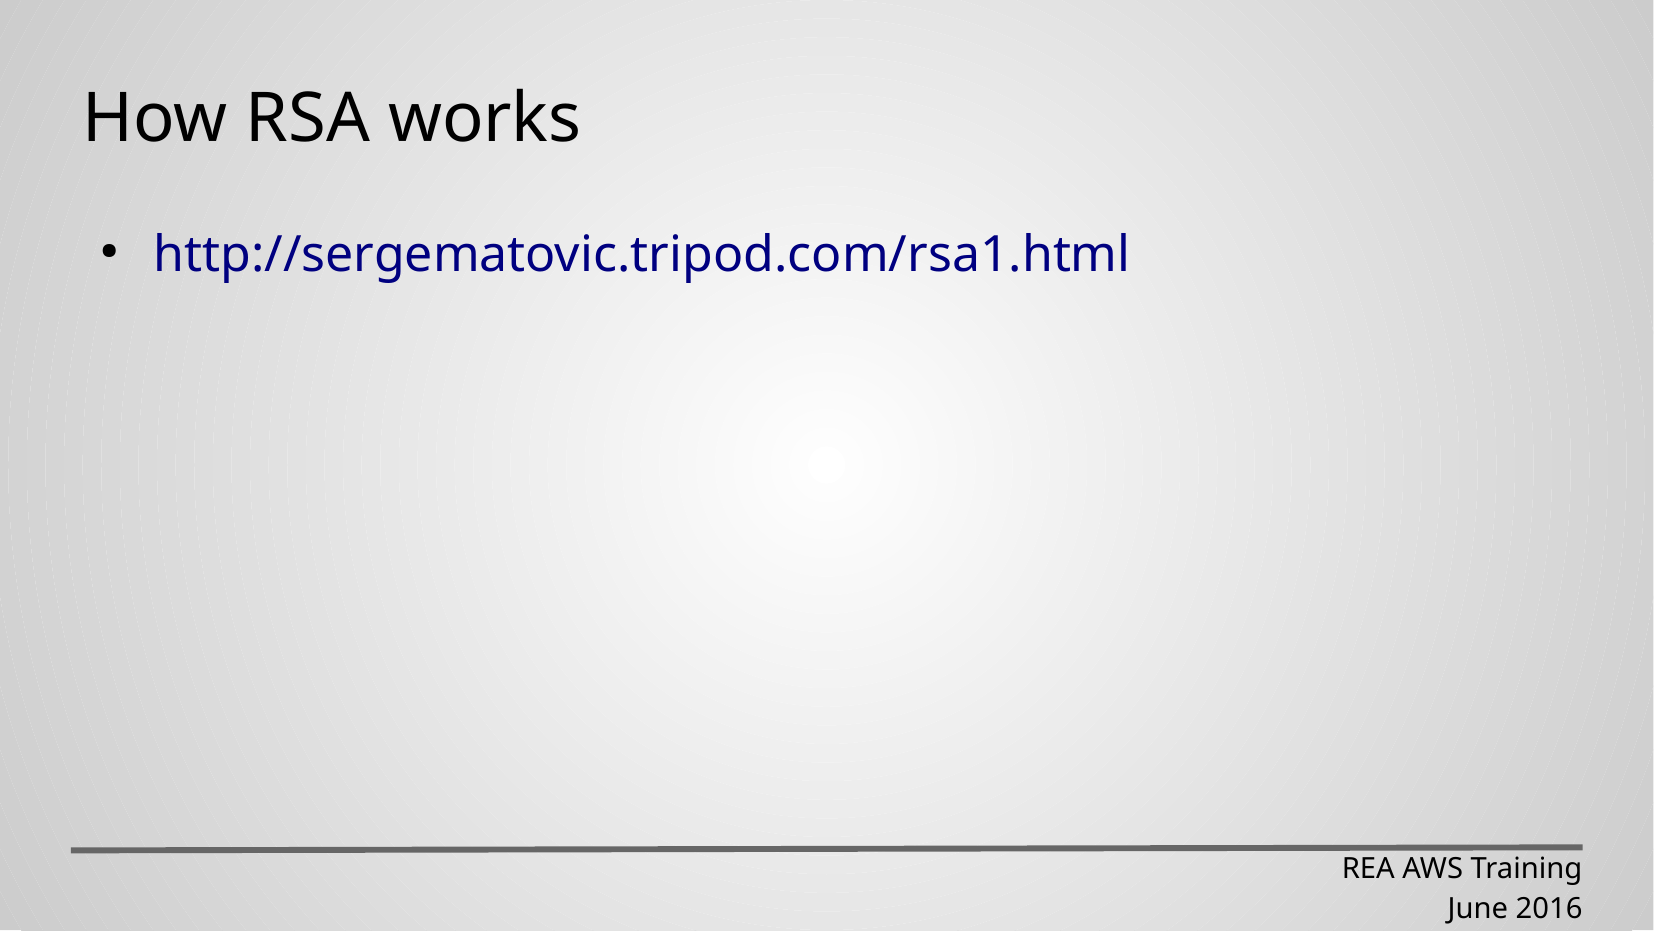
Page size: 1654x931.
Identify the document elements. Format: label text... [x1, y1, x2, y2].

list http://sergematovic.tripod.com/rsa1.html [82, 217, 1571, 827]
title How RSA works [82, 37, 1571, 193]
